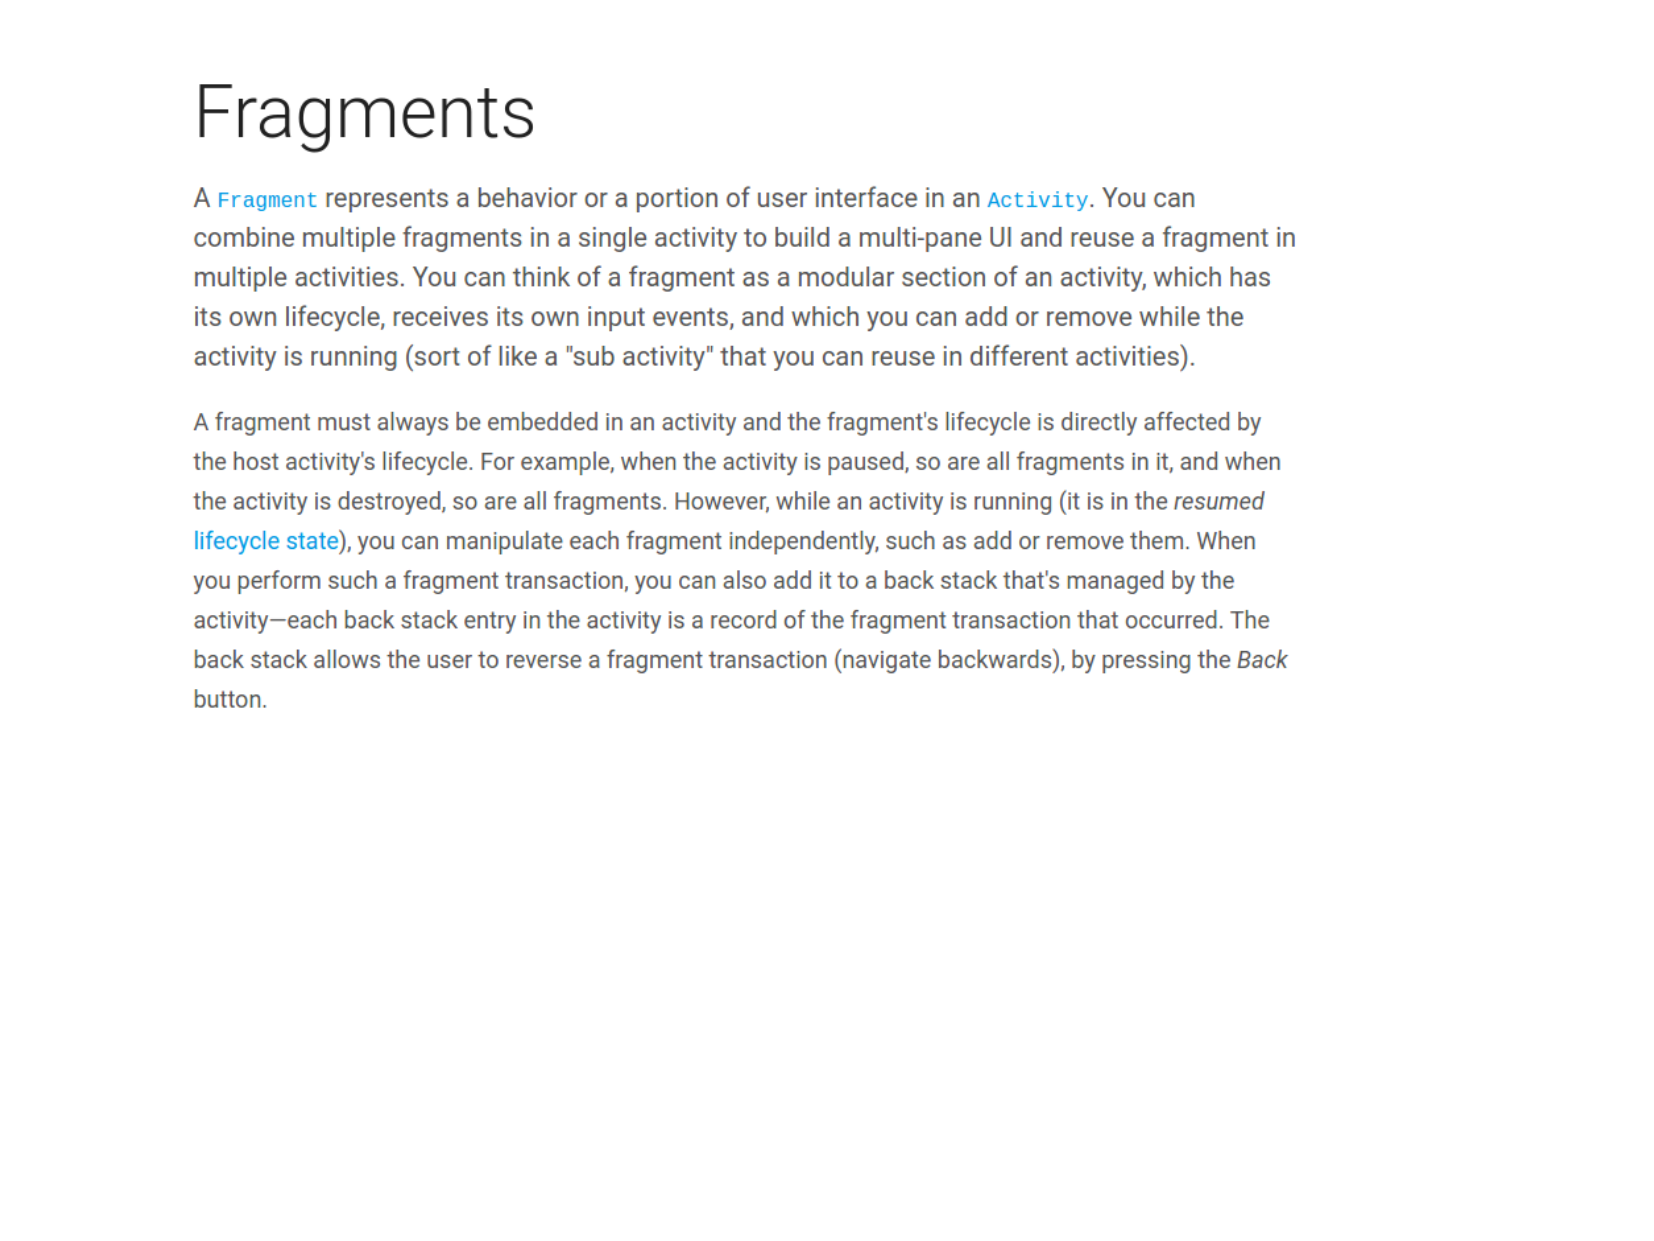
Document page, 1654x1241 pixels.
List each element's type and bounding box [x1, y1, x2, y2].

picture [177, 58, 1299, 725]
